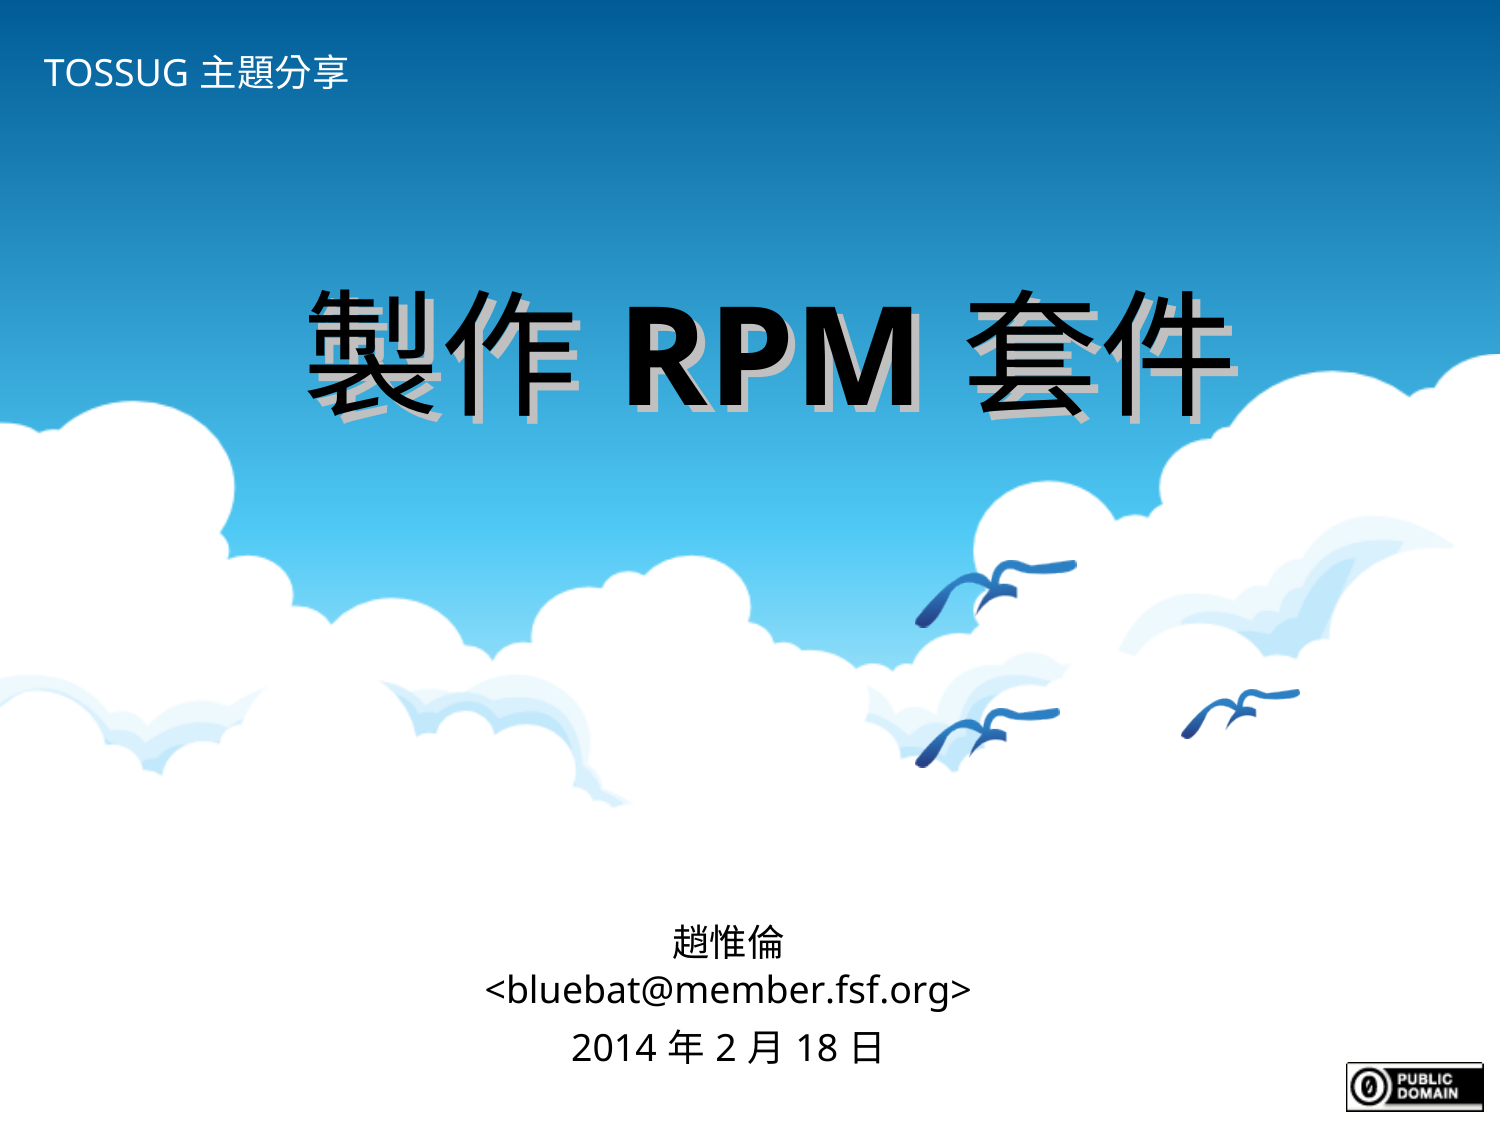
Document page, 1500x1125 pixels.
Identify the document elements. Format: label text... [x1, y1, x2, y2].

title 製作RPM套件 [288, 259, 1359, 418]
text_box 趙惟倫 <bluebat@member.fsf.org> 2014年2月18日 [392, 907, 1108, 1028]
picture [0, 354, 1500, 1125]
text_box TOSSUG主題分享 [29, 35, 1192, 106]
